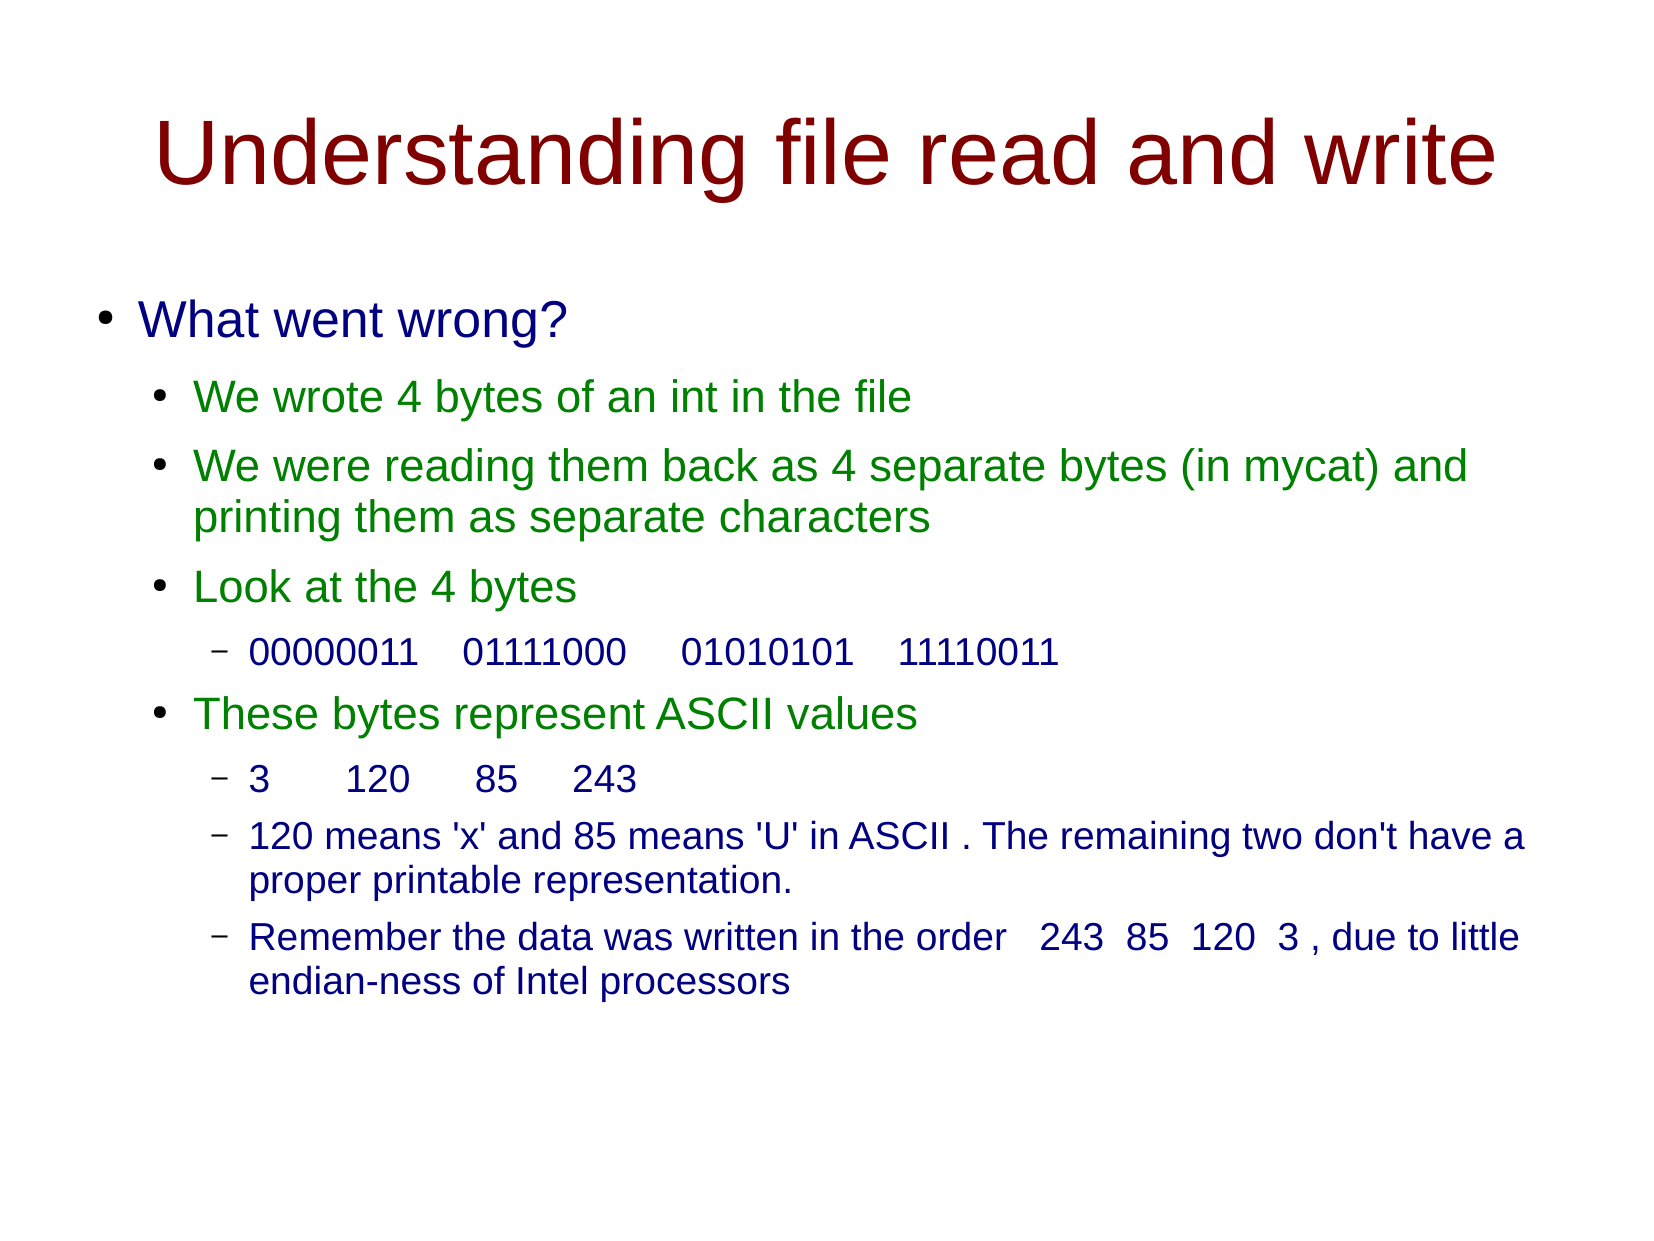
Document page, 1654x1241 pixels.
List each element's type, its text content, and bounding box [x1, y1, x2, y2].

list What went wrong? We wrote 4 bytes of an int in the file We were reading them back as 4 separate bytes (in mycat) and printing them as separate characters Look at the 4 bytes 00000011 01111000 01010101 11110011 These bytes represent ASCII values 3 120 85 243 120 means 'x' and 85 means 'U' in ASCII . The remaining two don't have a proper printable representation. Remember the data was written in the order 243 85 120 3 , due to little endian-ness of Intel processors [82, 290, 1571, 1010]
title Understanding file read and write [82, 49, 1571, 257]
